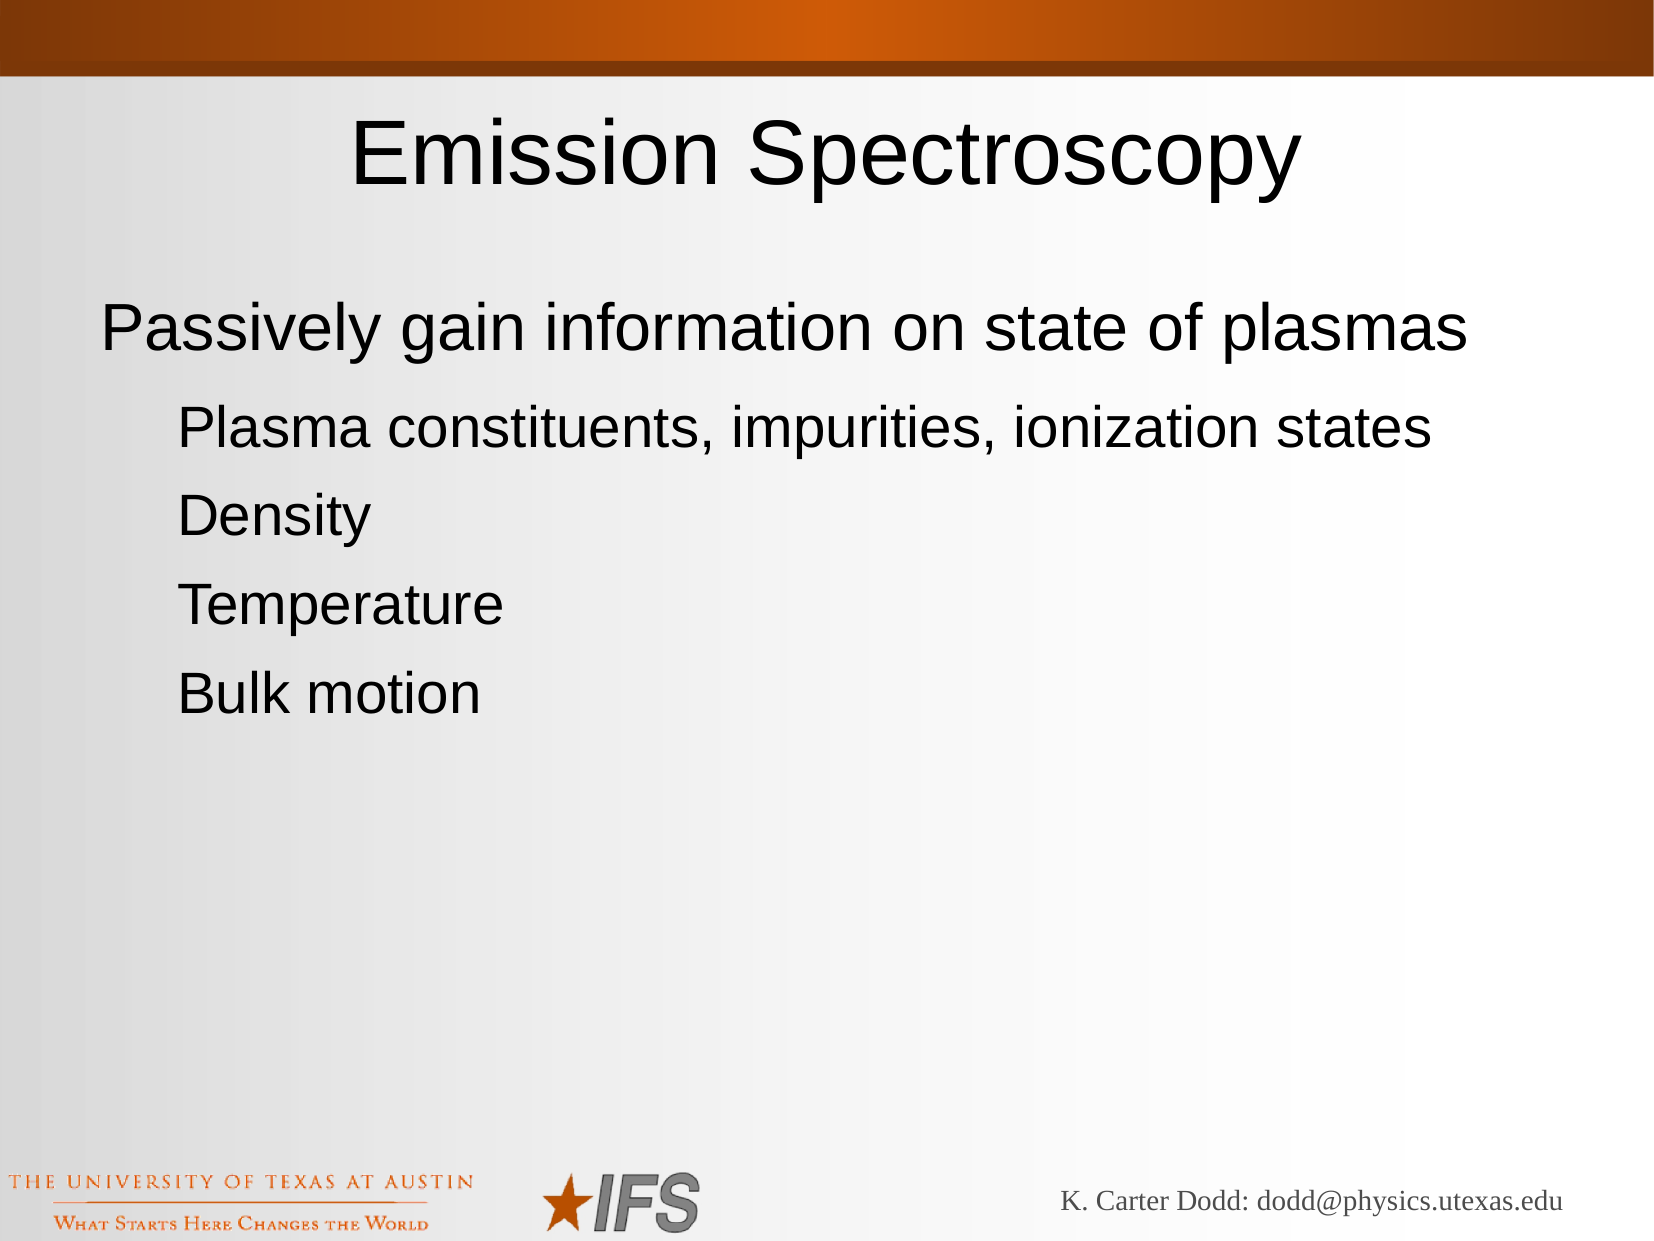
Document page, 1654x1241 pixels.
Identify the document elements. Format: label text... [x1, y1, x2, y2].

title Emission Spectroscopy [82, 49, 1571, 257]
list Passively gain information on state of plasmas Plasma constituents, impurities, ionization states Density Temperature Bulk motion [82, 290, 1571, 1109]
picture [0, 0, 1654, 1241]
